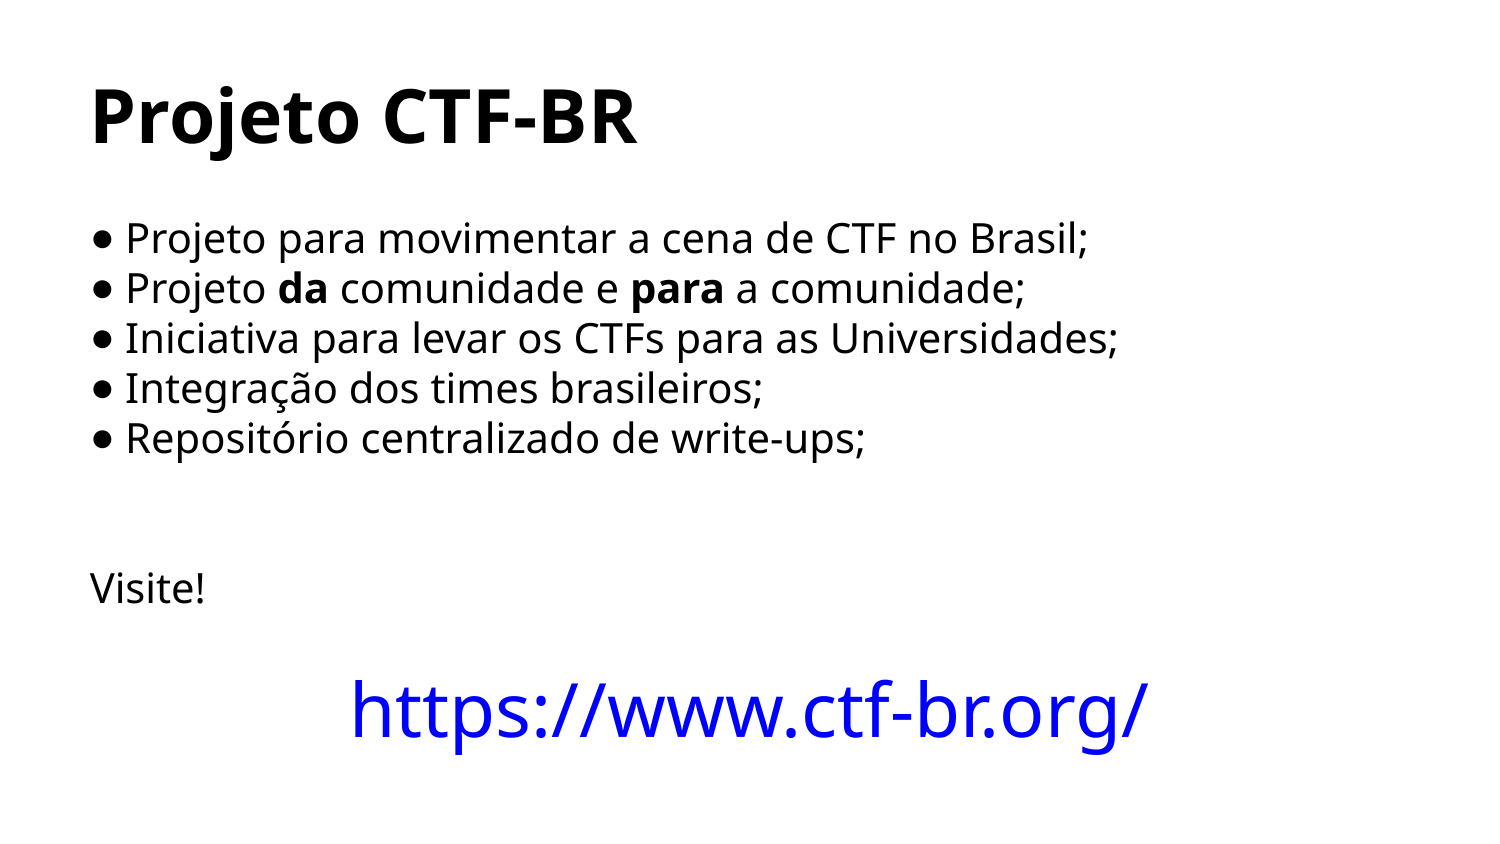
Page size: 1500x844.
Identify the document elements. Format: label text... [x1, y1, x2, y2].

text_box Projeto para movimentar a cena de CTF no Brasil; Projeto da comunidade e para a comunidade; Iniciativa para levar os CTFs para as Universidades; Integração dos times brasileiros; Repositório centralizado de write-ups; Visite! https://www.ctf-br.org/ [75, 196, 1425, 808]
text_box Projeto CTF-BR [75, 33, 1425, 174]
